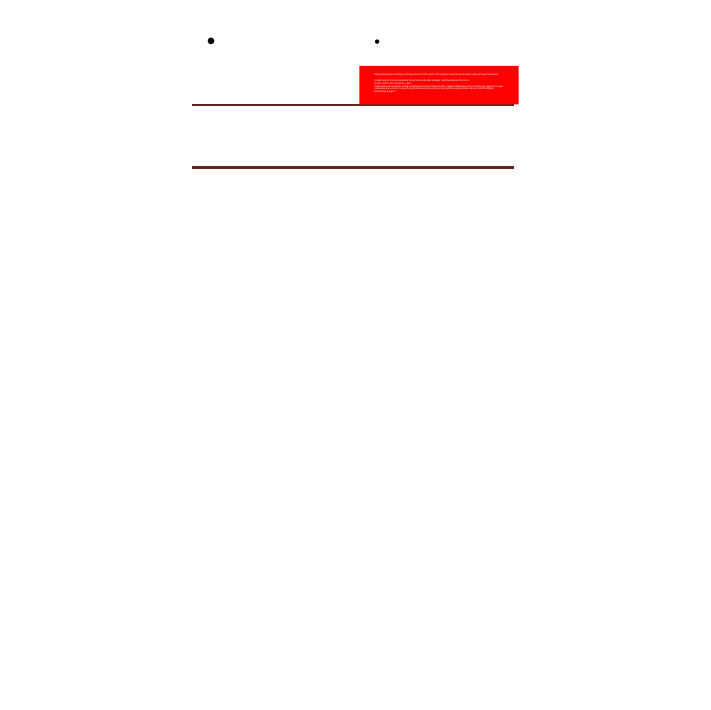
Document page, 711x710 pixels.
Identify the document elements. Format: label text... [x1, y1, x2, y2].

list Pada pembukaan Undang-Undang Dasar RI 1945 alenia III menjadi landasan fundamental geostrategi Indonesia. Fundamental Indonesia dalam Ilmu hukum disebut sebagai staatsfundamental norm. Isi dari UUD 1945 alinea III, yaitu: "Kemudian dari pada itu untuk membentuk suatu Pemerintahan Negara Indonesia yang melindungi segenap bangsa Indonesia dan seluruh tumpah darah Indonesia dan untuk memajukan kesejahteraan umum mencerdaskan kehidupan bangsa.” [0, 0, 711, 710]
